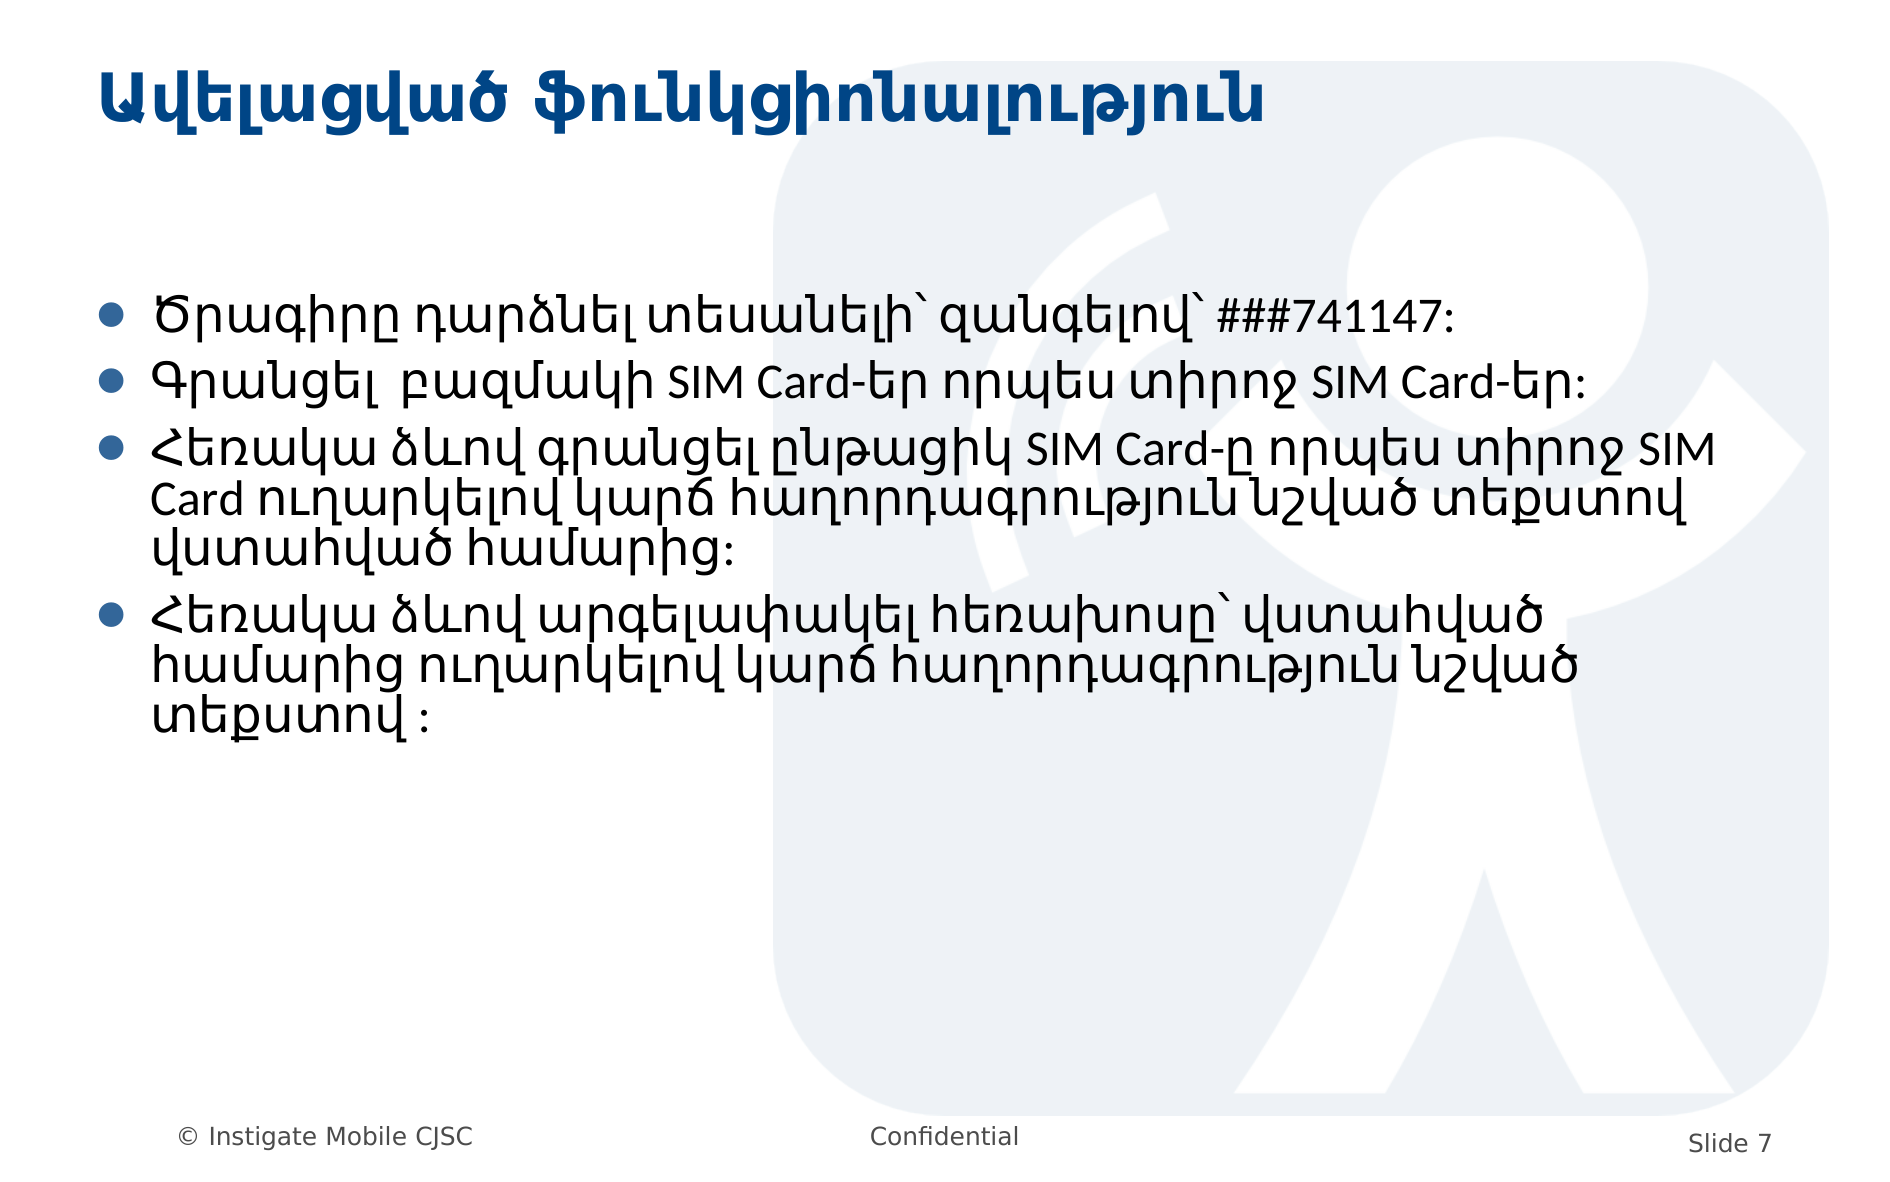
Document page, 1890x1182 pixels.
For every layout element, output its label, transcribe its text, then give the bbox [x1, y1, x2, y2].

title Ավելացված ֆունկցիոնալություն [96, 47, 1794, 217]
list Ծրագիրը դարձնել տեսանելի՝ զանգելով՝ ###741147: Գրանցել բազմակի SIM Card-եր որպես տիրոջ SIM Card-եր: Հեռակա ձևով գրանցել ընթացիկ SIM Card-ը որպես տիրոջ SIM Card ուղարկելով կարճ հաղորդագրություն նշված տեքստով վստահված համարից: Հեռակա ձևով արգելափակել հեռախոսը՝ վստահված համարից ուղարկելով կարճ հաղորդագրություն նշված տեքստով : [95, 228, 1795, 914]
